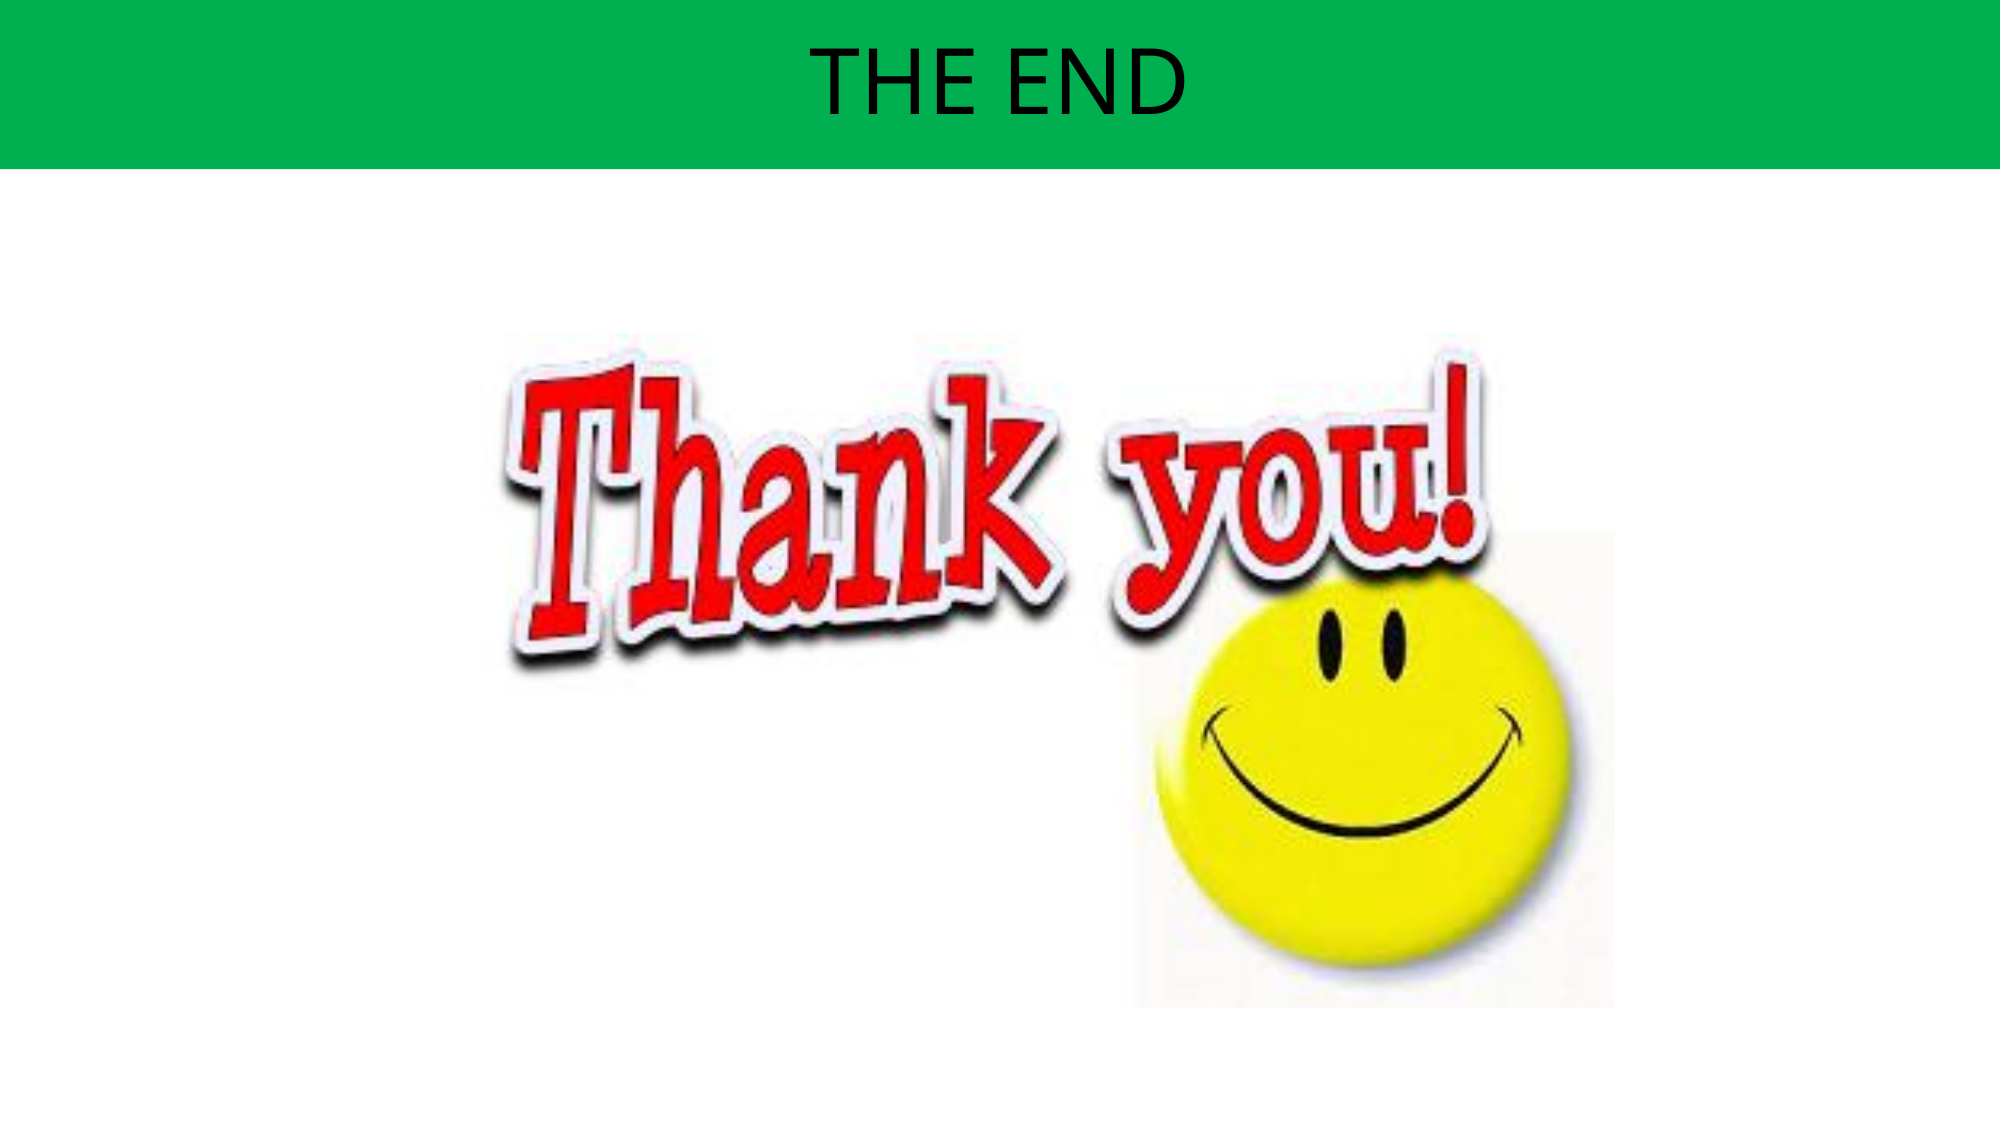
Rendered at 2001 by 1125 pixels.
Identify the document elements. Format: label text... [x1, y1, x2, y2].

title THE END [0, 0, 2000, 170]
picture [456, 333, 1615, 1008]
